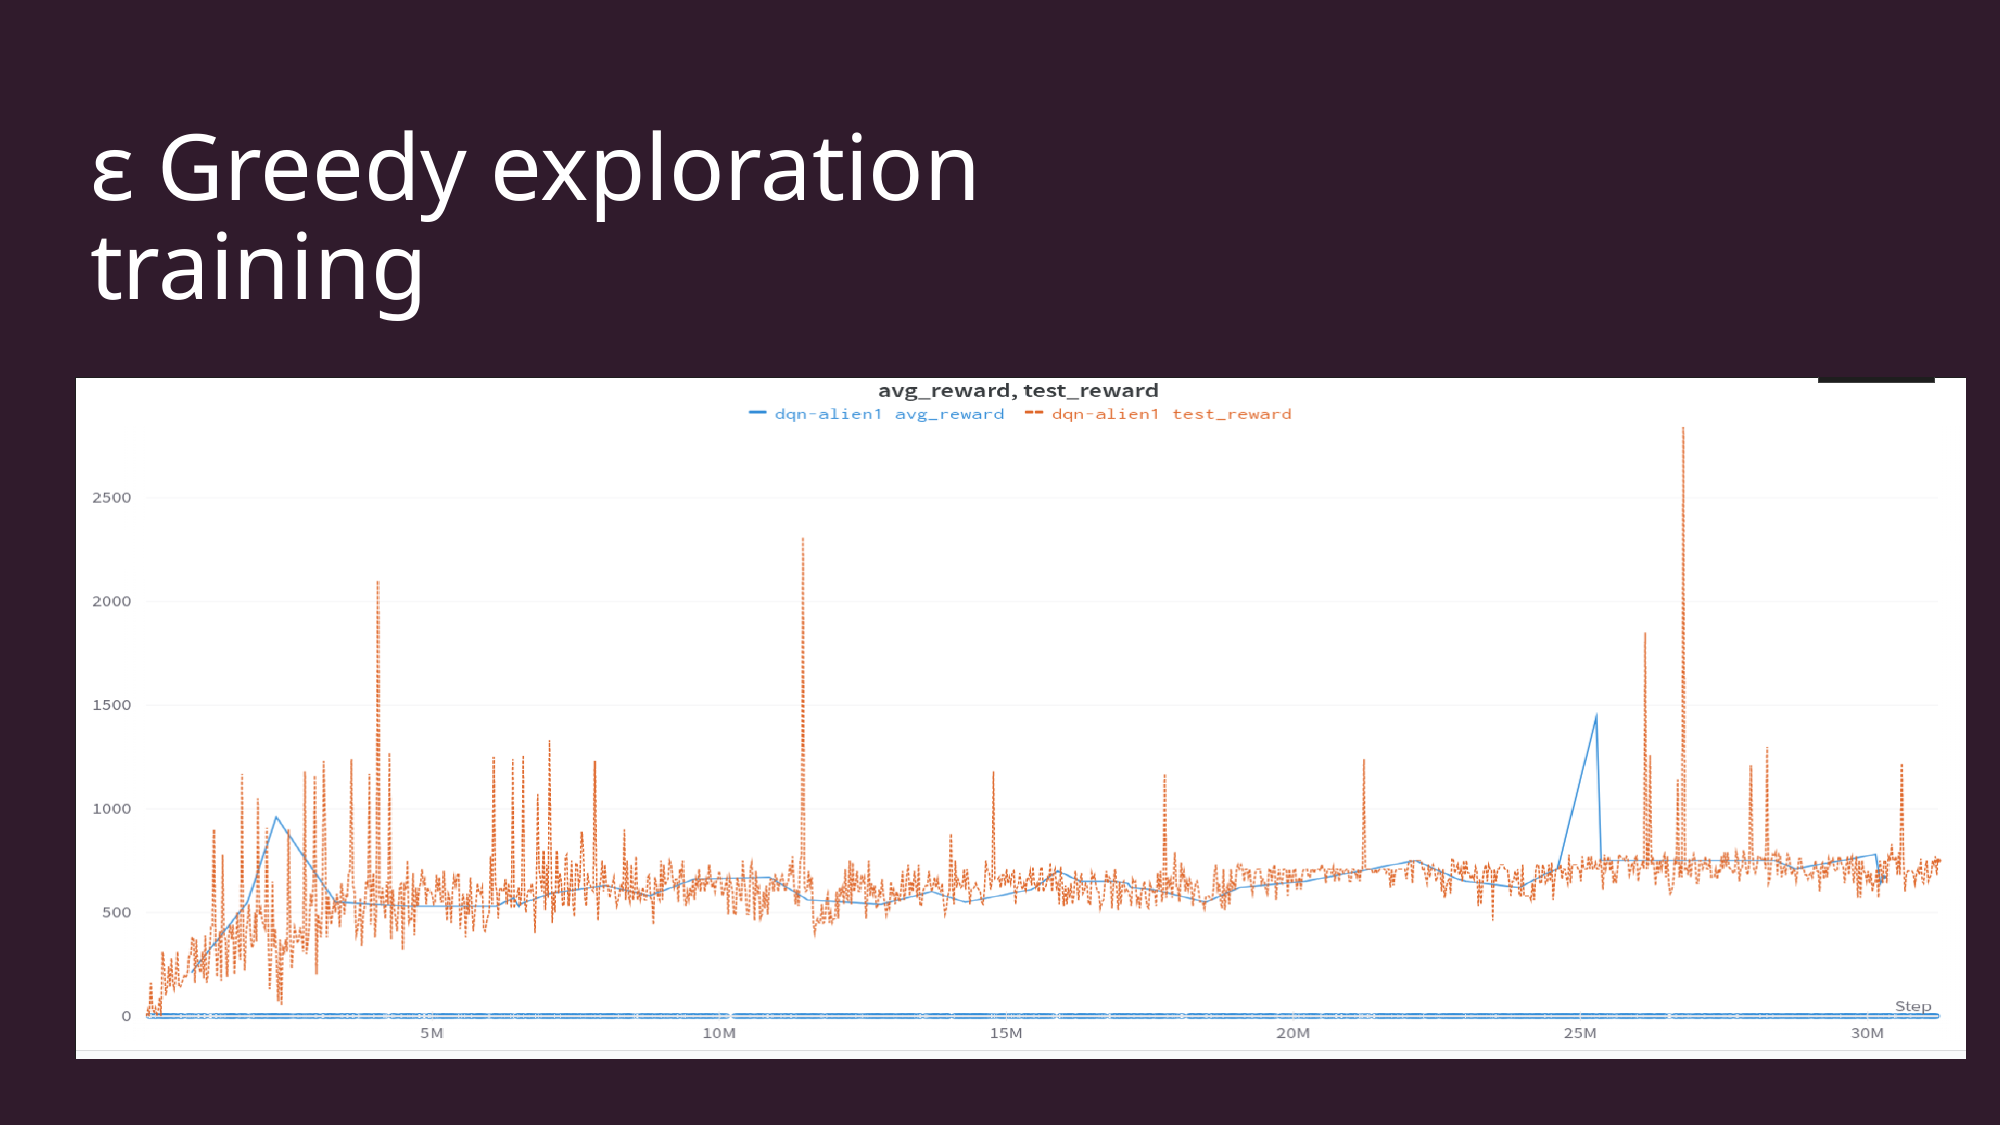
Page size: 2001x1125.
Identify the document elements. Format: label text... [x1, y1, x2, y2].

picture [75, 377, 1966, 1059]
title ε Greedy exploration training [75, 109, 1336, 328]
